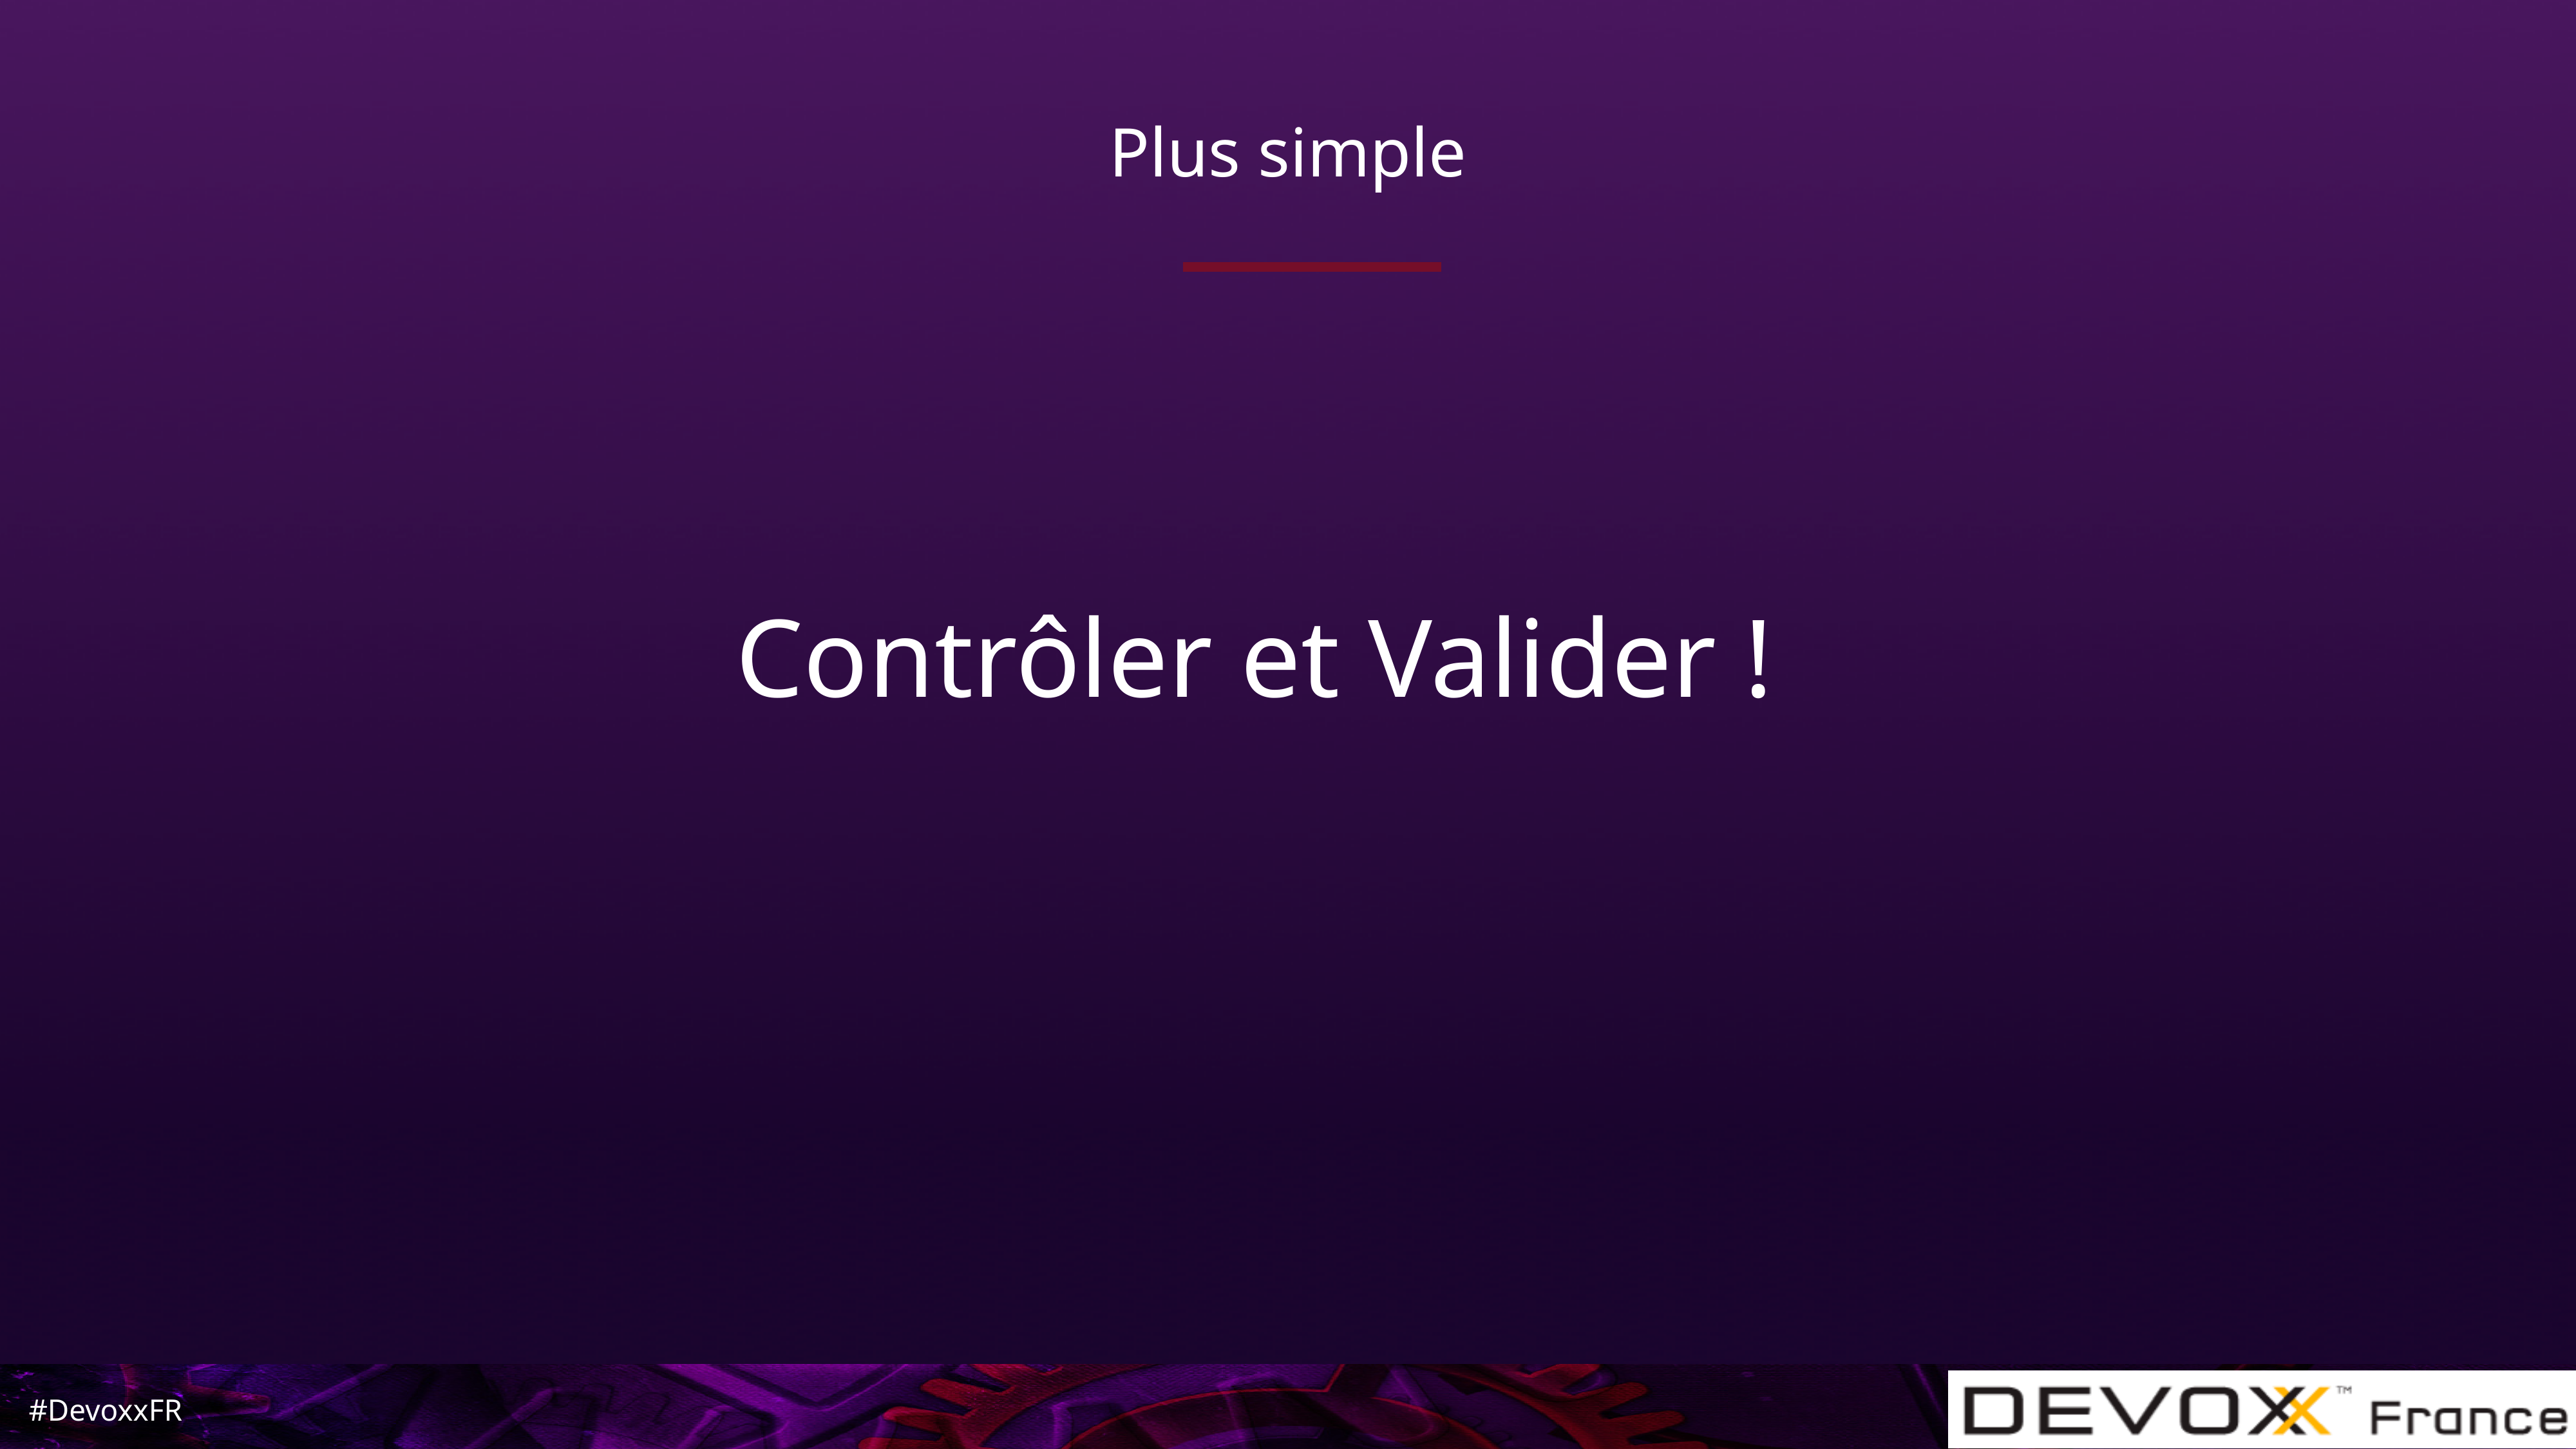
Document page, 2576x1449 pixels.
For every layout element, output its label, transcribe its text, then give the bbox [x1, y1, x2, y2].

picture [0, 0, 2576, 1449]
title Plus simple [510, 14, 2065, 287]
list Contrôler et Valider ! [686, 582, 2526, 1449]
